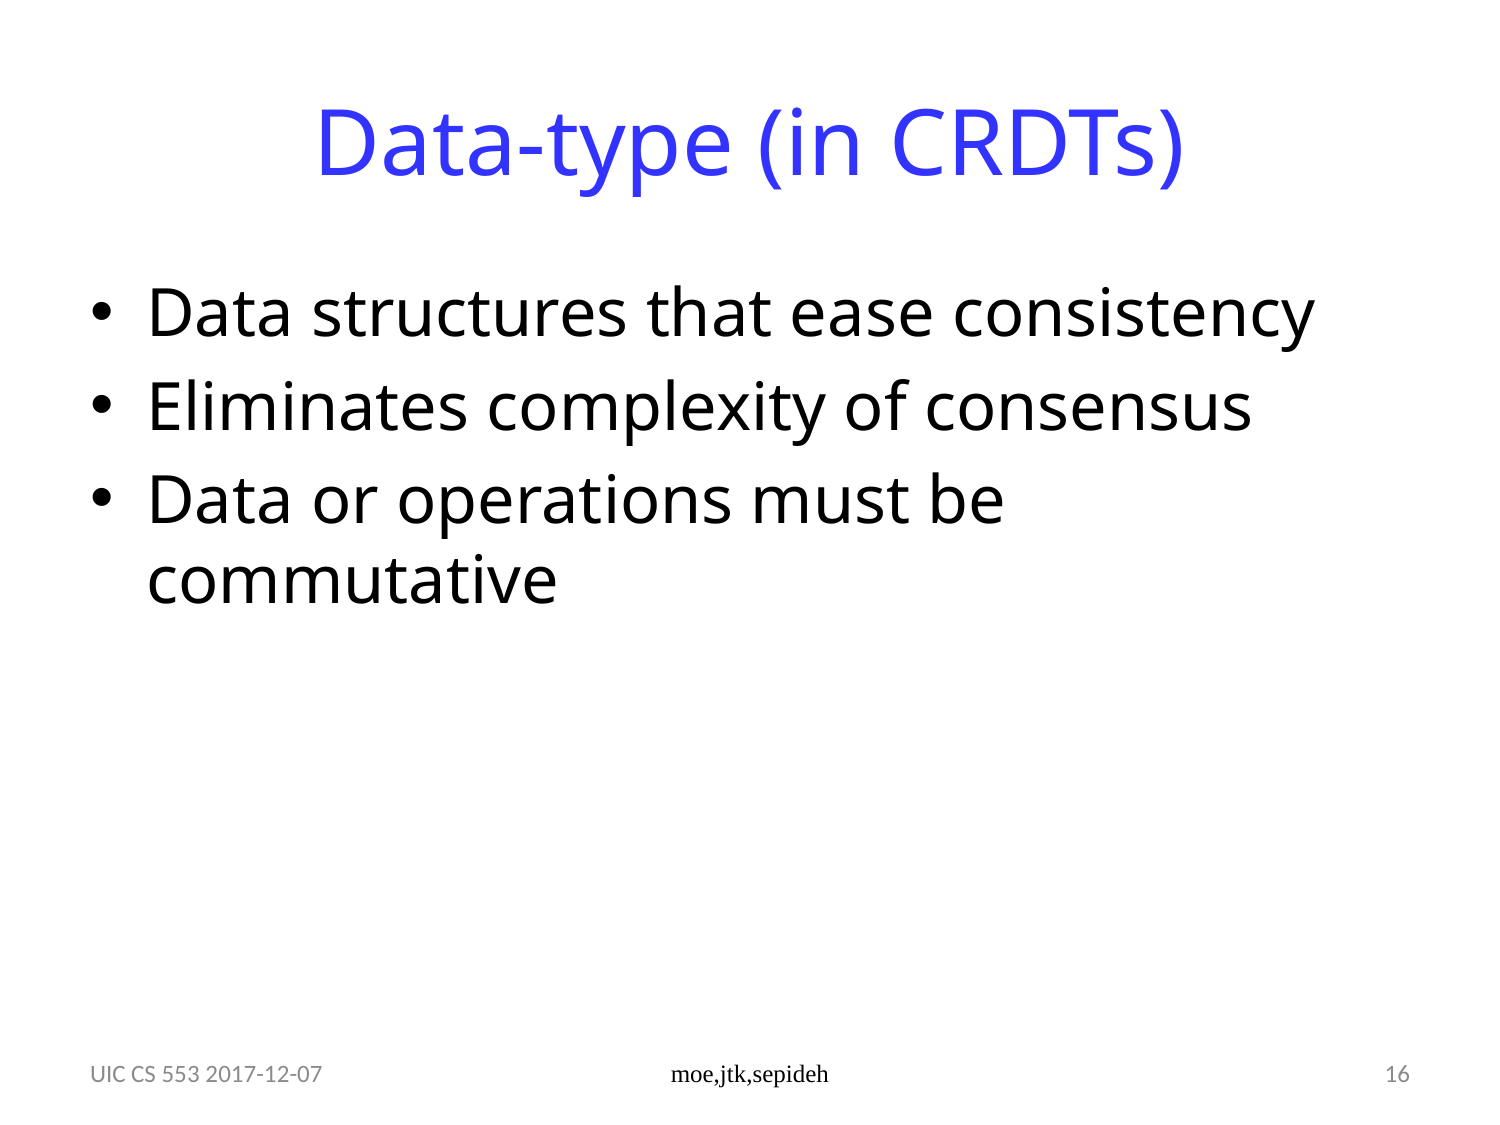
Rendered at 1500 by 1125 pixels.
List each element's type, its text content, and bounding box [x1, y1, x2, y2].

title Data-type (in CRDTs) [75, 45, 1425, 233]
list Data structures that ease consistency Eliminates complexity of consensus Data or operations must be commutative [75, 262, 1425, 1005]
